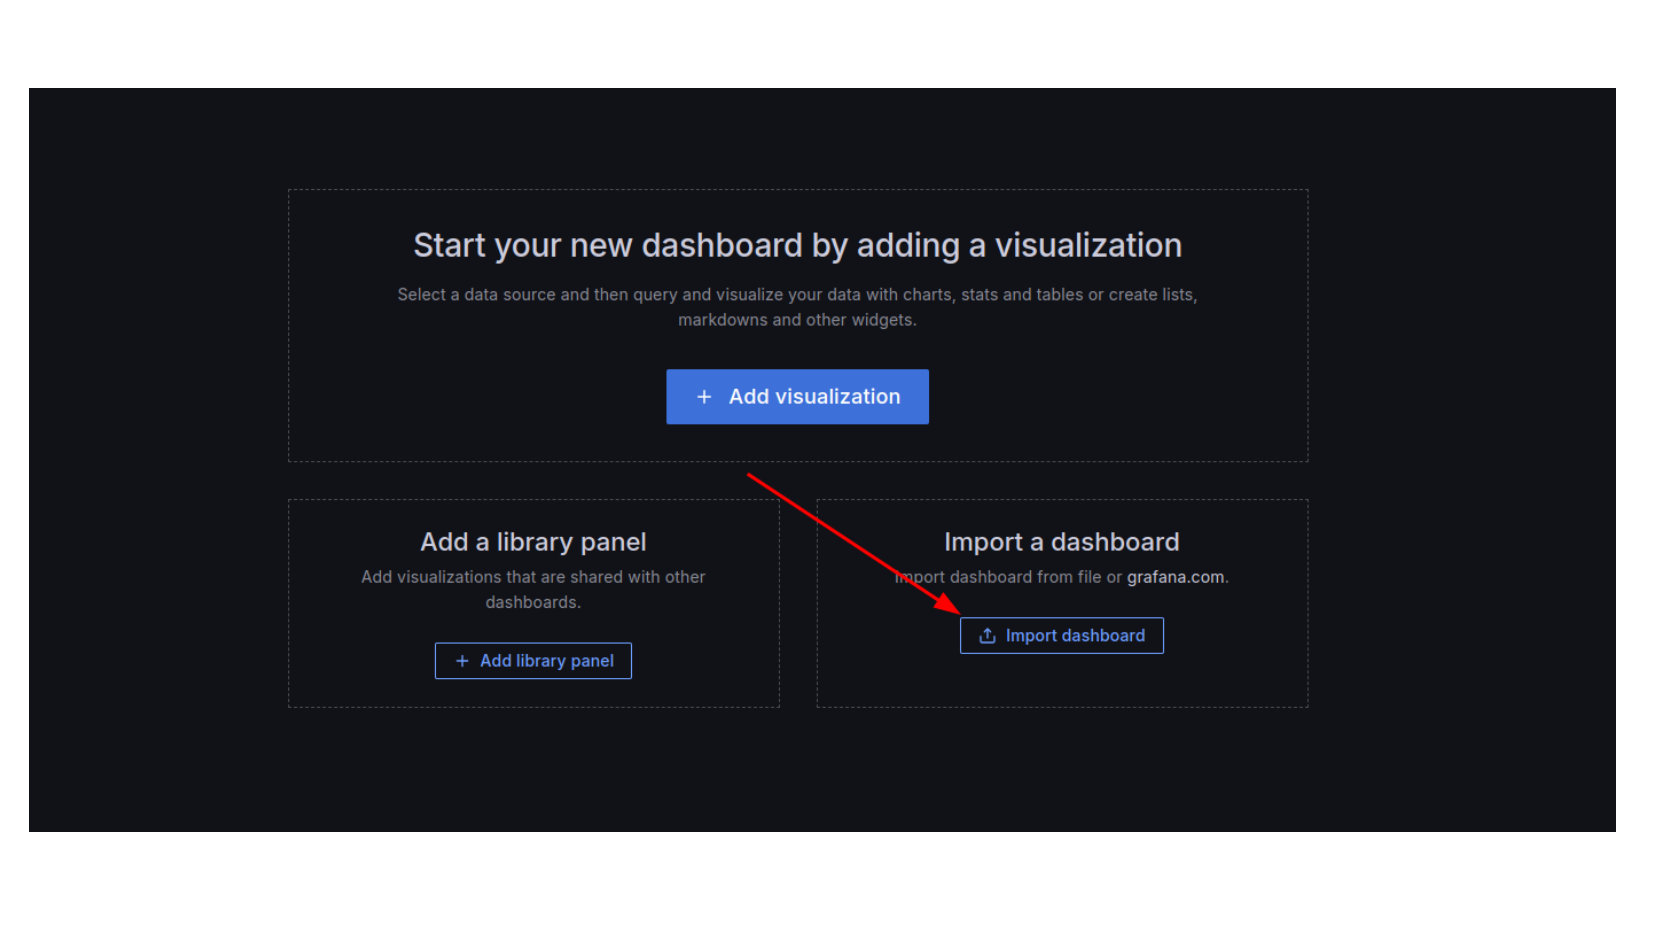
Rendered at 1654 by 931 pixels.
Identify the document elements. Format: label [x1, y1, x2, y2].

picture [29, 88, 1616, 832]
